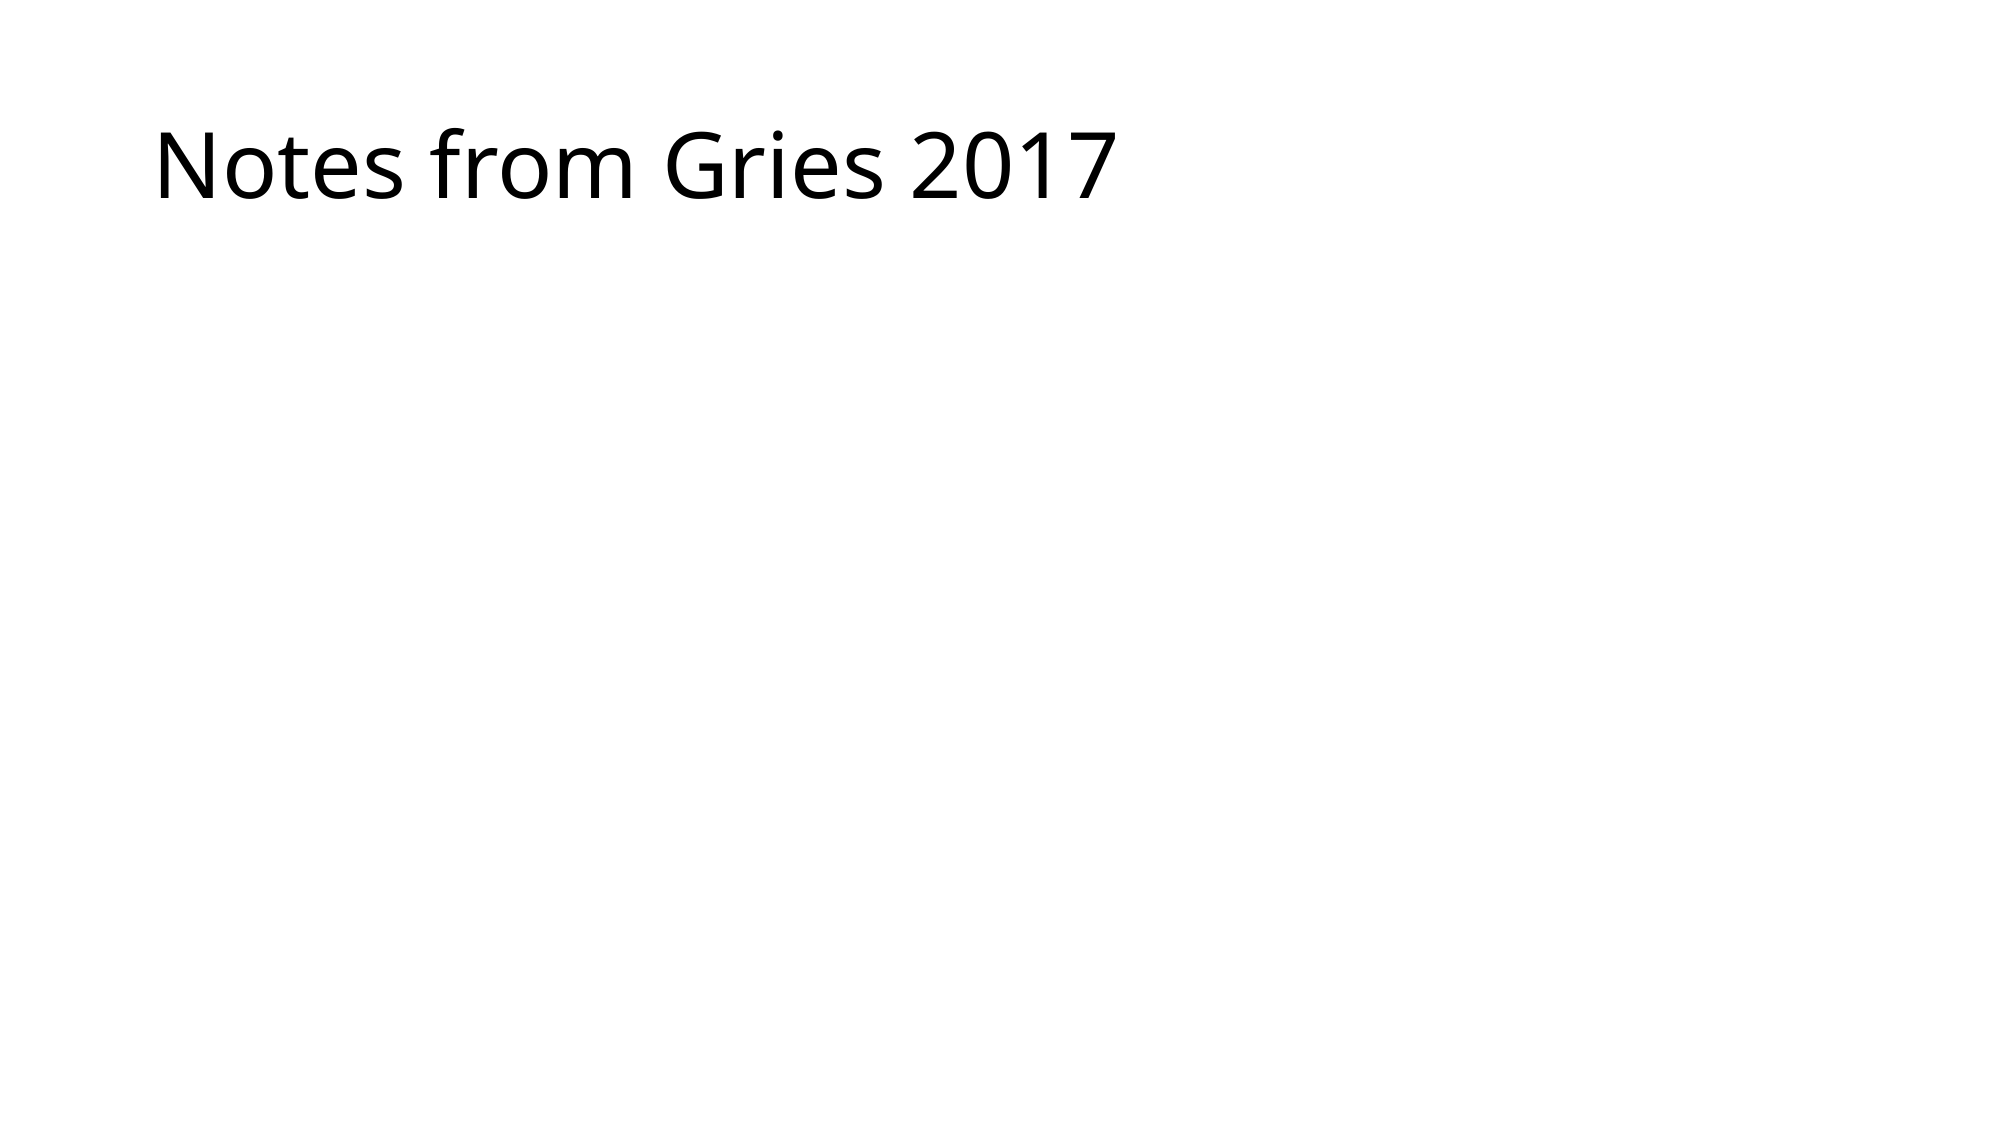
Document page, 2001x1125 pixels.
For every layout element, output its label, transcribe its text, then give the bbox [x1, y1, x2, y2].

title Notes from Gries 2017 [137, 59, 1863, 278]
